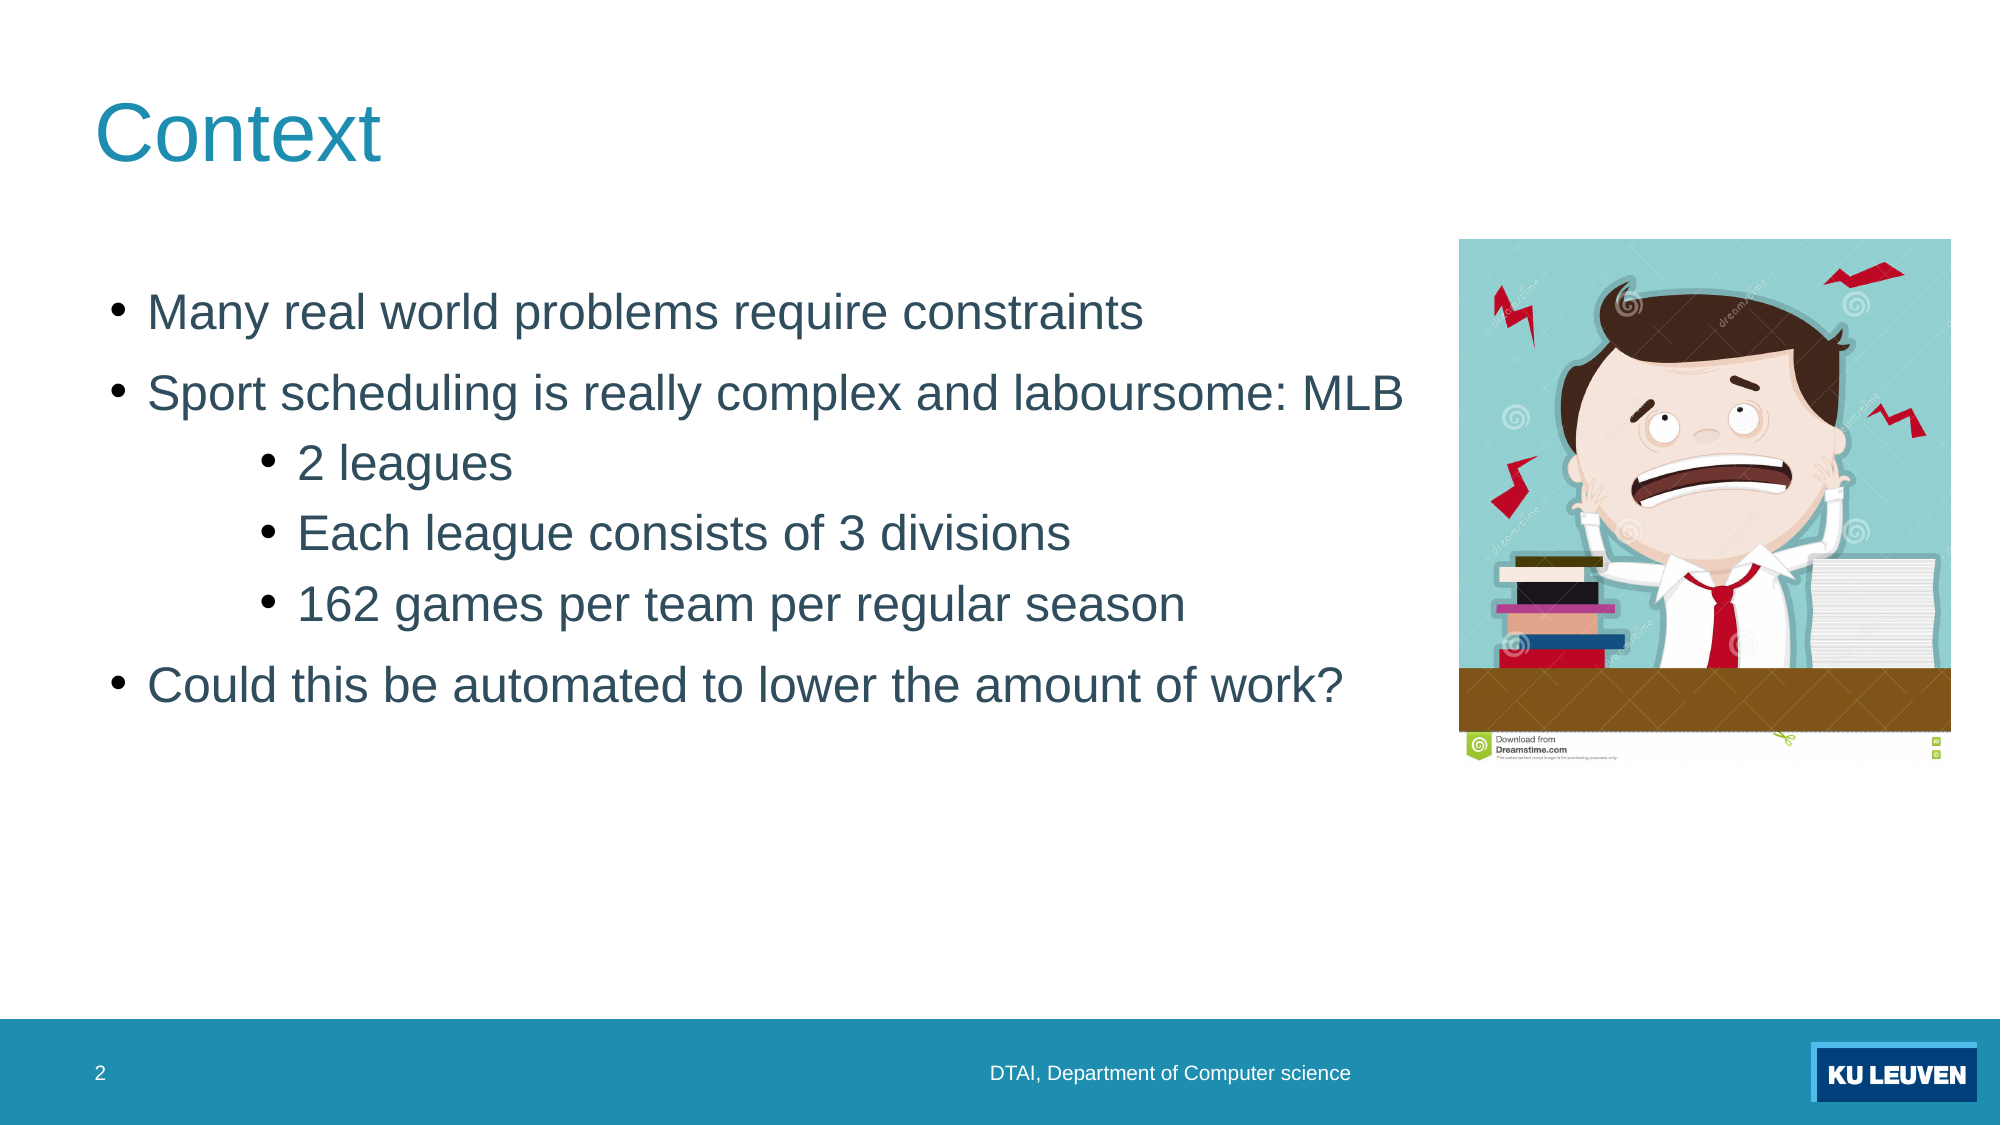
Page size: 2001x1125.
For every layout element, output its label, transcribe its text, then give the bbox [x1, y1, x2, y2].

list Many real world problems require constraints Sport scheduling is really complex and laboursome: MLB 2 leagues Each league consists of 3 divisions 162 games per team per regular season Could this be automated to lower the amount of work? [94, 271, 1906, 1004]
picture [1811, 1042, 1977, 1102]
title Context [94, 33, 1906, 223]
picture [1459, 239, 1951, 766]
text_box <number> [94, 1018, 201, 1125]
text_box DTAI, Department of Computer science [989, 1018, 1809, 1125]
